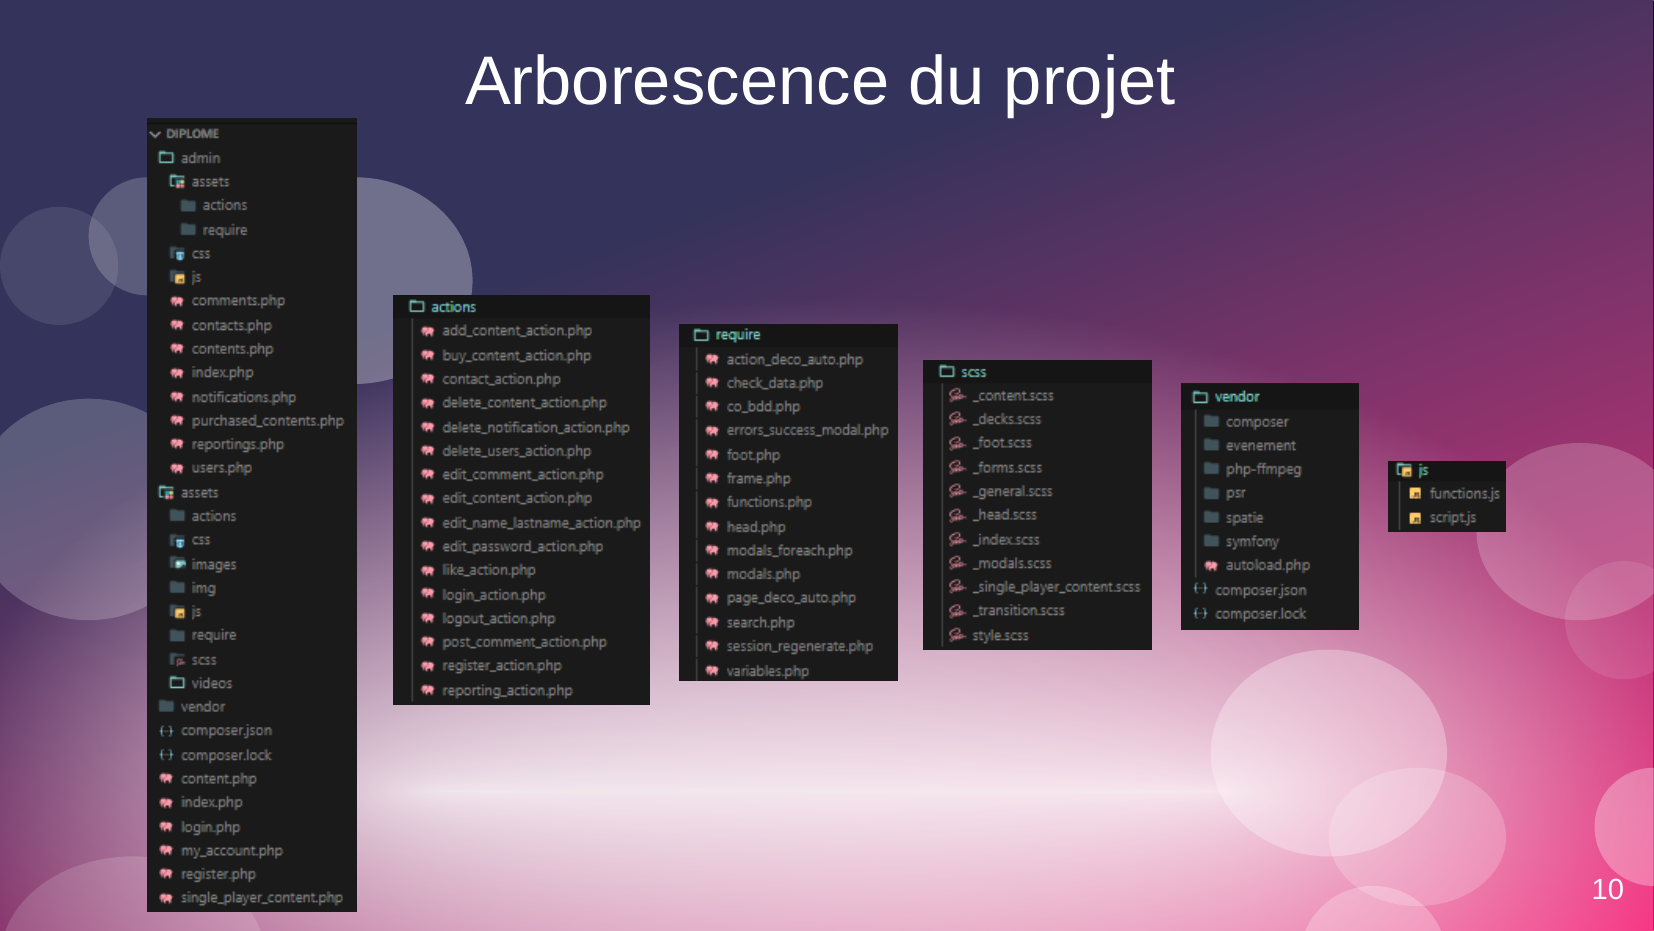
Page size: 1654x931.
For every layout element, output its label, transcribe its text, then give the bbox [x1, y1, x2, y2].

picture [147, 118, 357, 912]
title Arborescence du projet [82, 0, 1559, 163]
picture [679, 324, 898, 682]
picture [393, 295, 650, 705]
picture [1181, 383, 1359, 630]
picture [923, 360, 1152, 650]
picture [1388, 461, 1506, 532]
